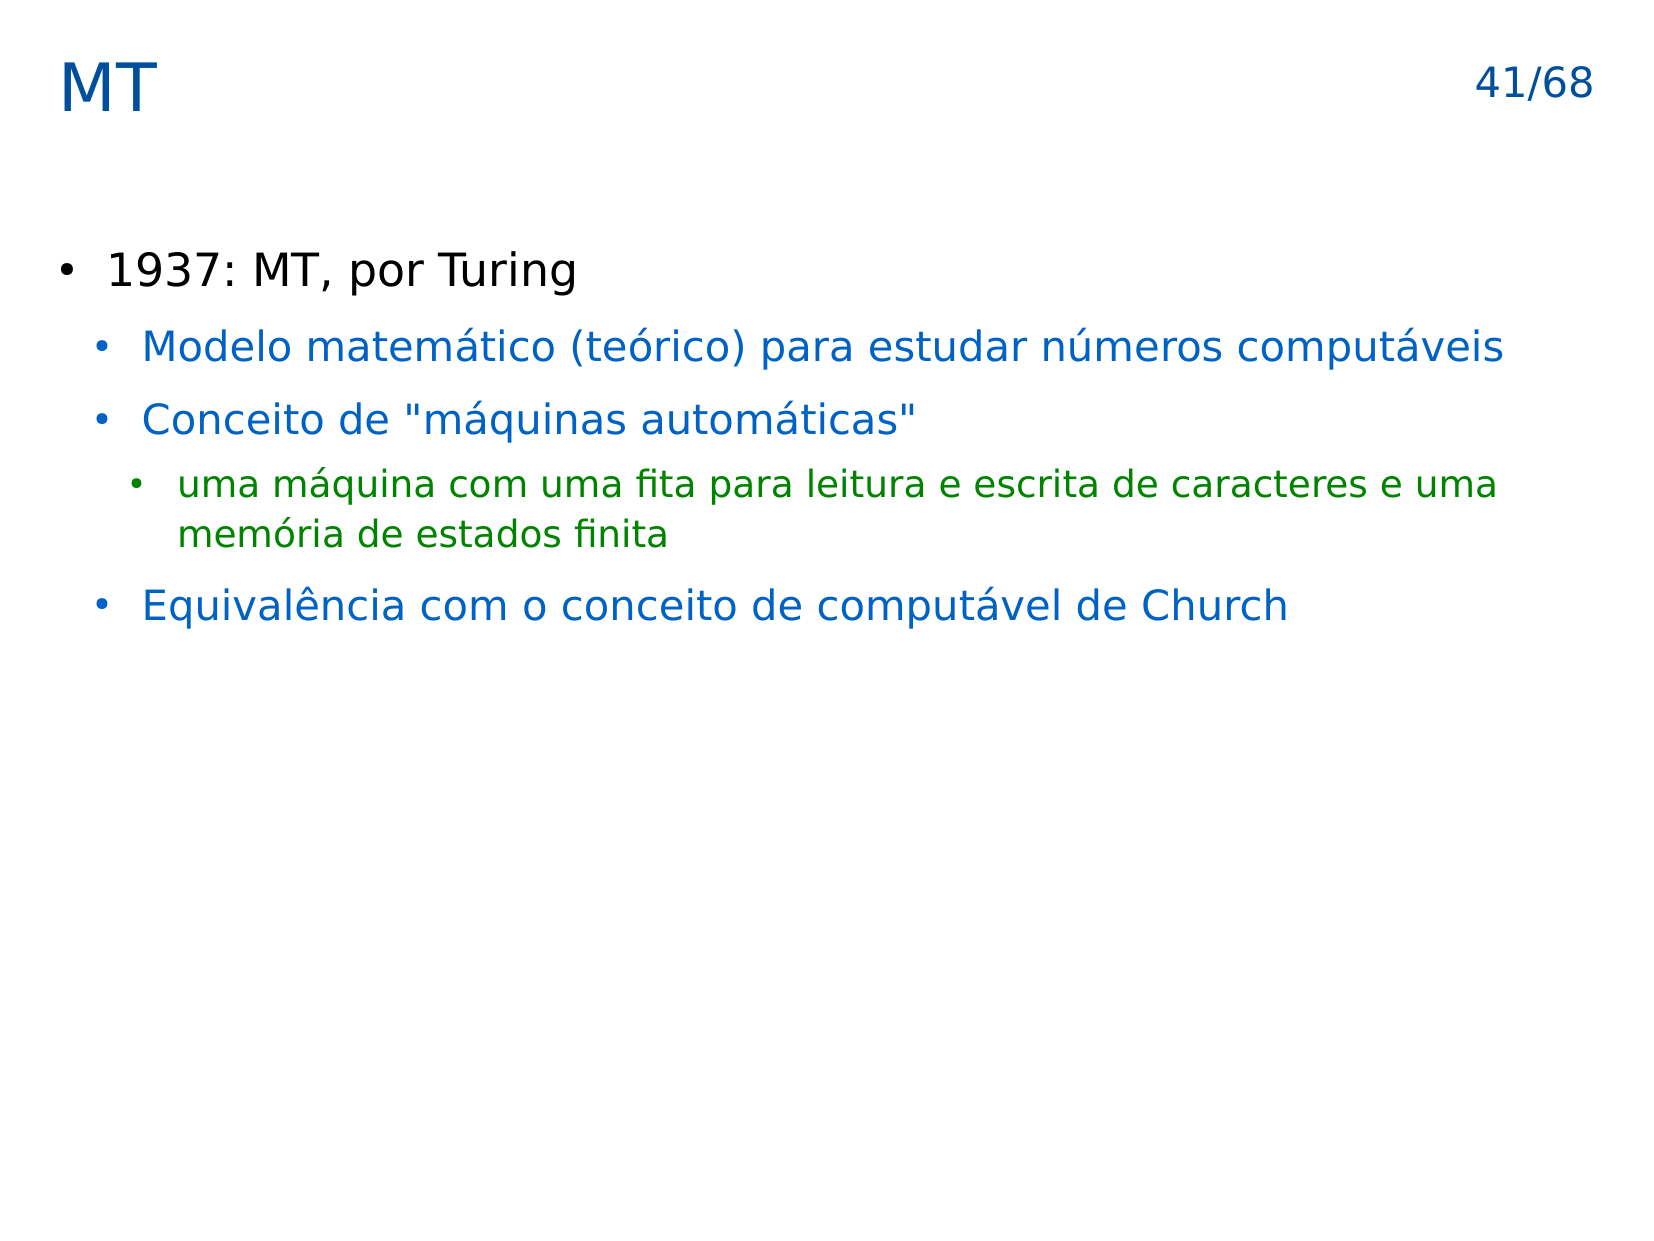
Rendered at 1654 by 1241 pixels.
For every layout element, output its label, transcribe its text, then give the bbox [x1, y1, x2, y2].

title MT [59, 29, 1625, 148]
list 1937: MT, por Turing Modelo matemático (teórico) para estudar números computáveis Conceito de "máquinas automáticas" uma máquina com uma fita para leitura e escrita de caracteres e uma memória de estados finita Equivalência com o conceito de computável de Church [59, 236, 1595, 1211]
